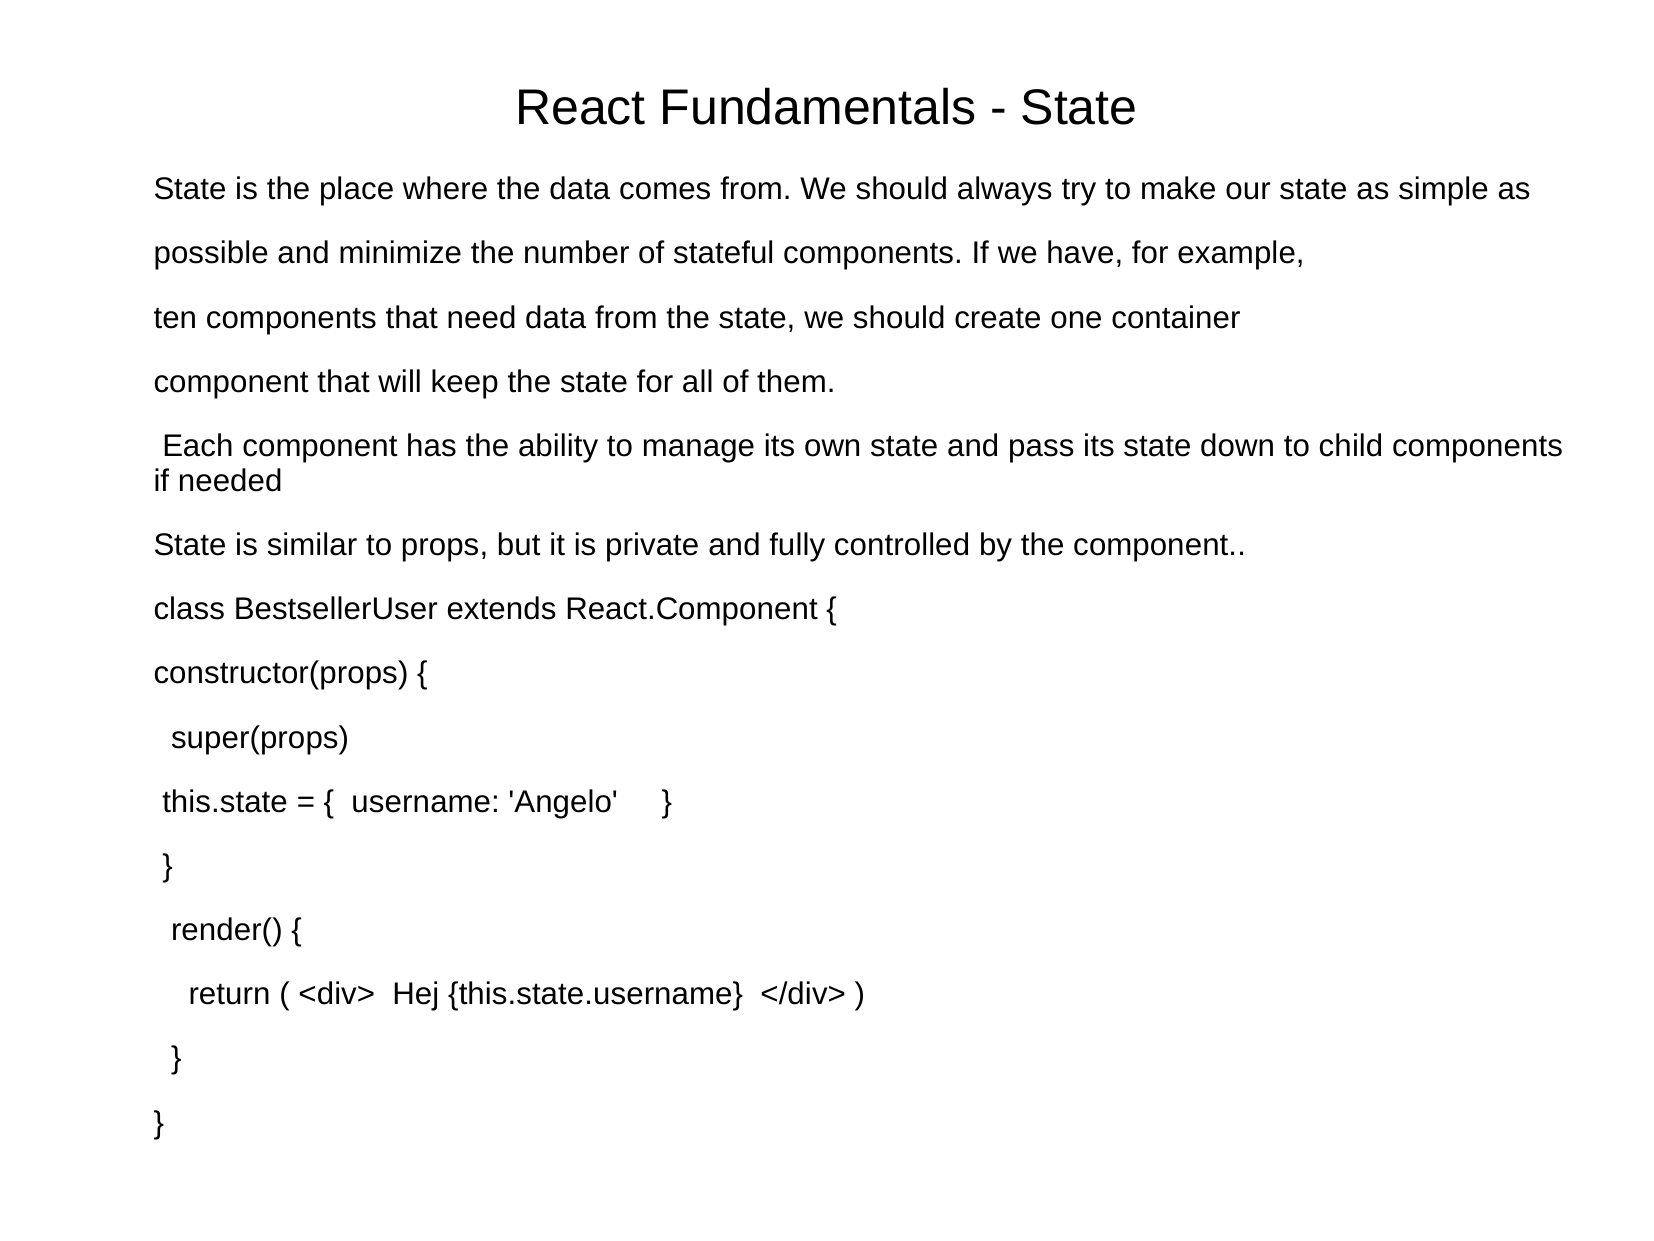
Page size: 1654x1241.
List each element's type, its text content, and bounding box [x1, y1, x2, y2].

list State is the place where the data comes from. We should always try to make our state as simple as possible and minimize the number of stateful components. If we have, for example, ten components that need data from the state, we should create one container component that will keep the state for all of them. Each component has the ability to manage its own state and pass its state down to child components if needed State is similar to props, but it is private and fully controlled by the component.. class BestsellerUser extends React.Component { constructor(props) { super(props) this.state = { username: 'Angelo' } } render() { return ( <div> Hej {this.state.username} </div> ) } } [82, 171, 1571, 1204]
title React Fundamentals - State [82, 49, 1571, 166]
